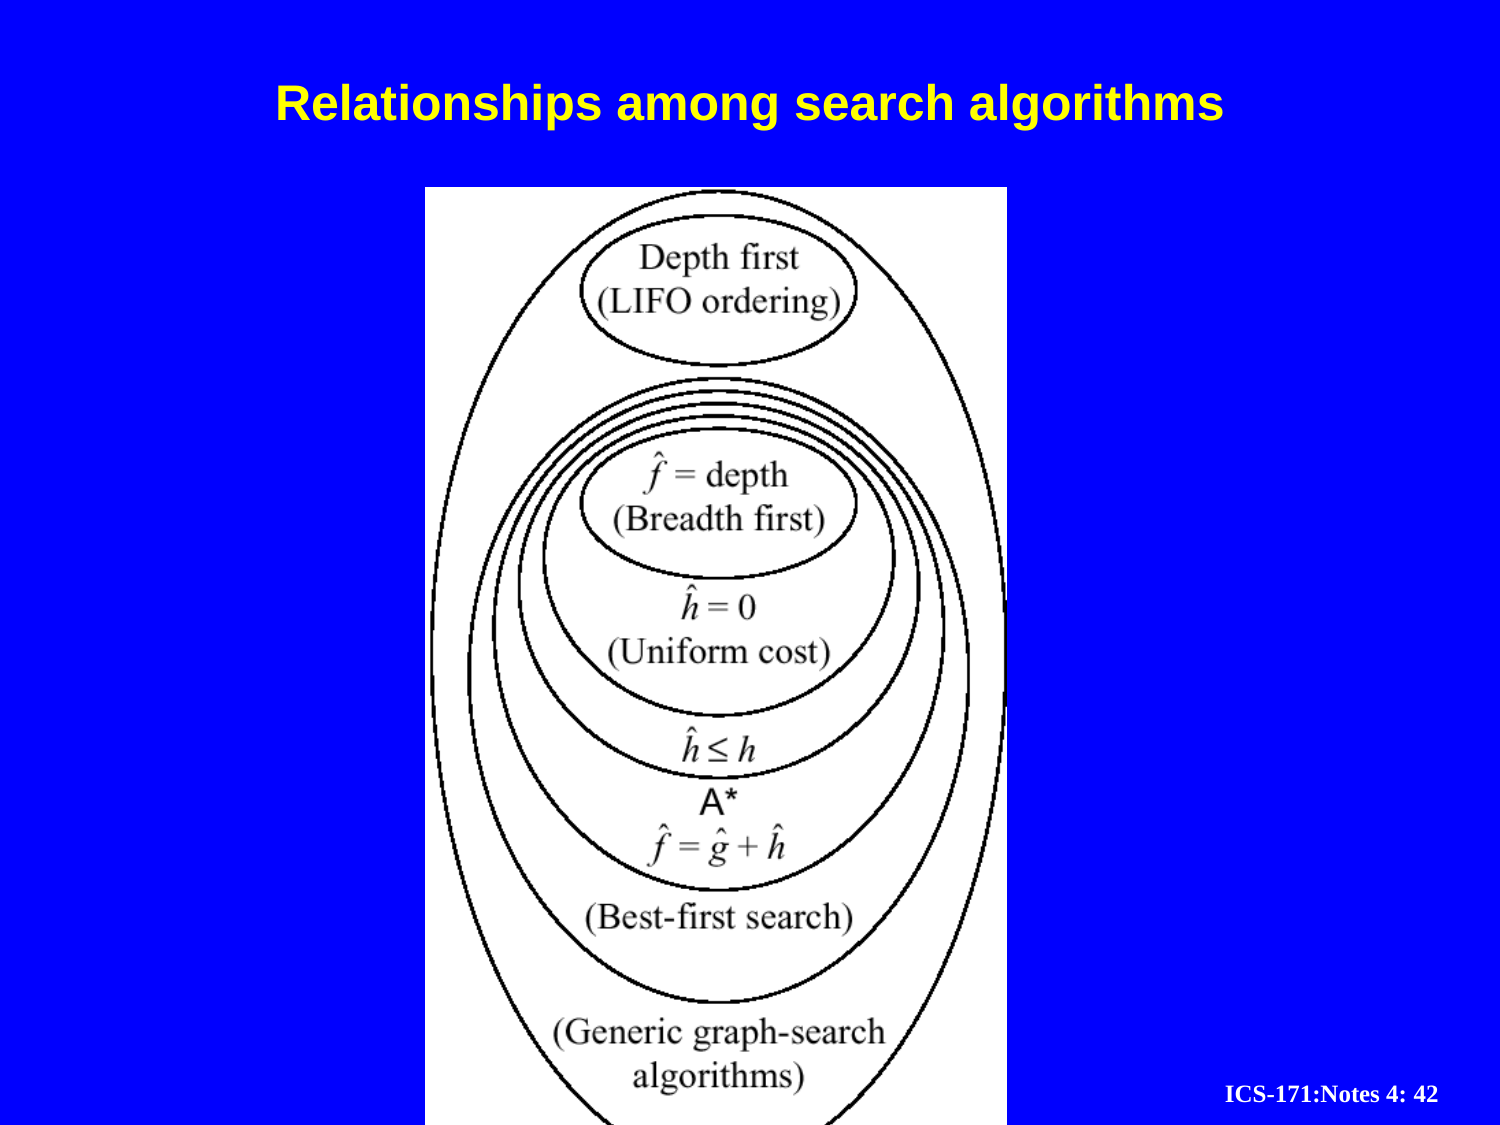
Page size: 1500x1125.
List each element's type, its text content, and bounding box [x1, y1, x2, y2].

picture [425, 187, 1007, 1125]
title Relationships among search algorithms [112, 49, 1388, 150]
